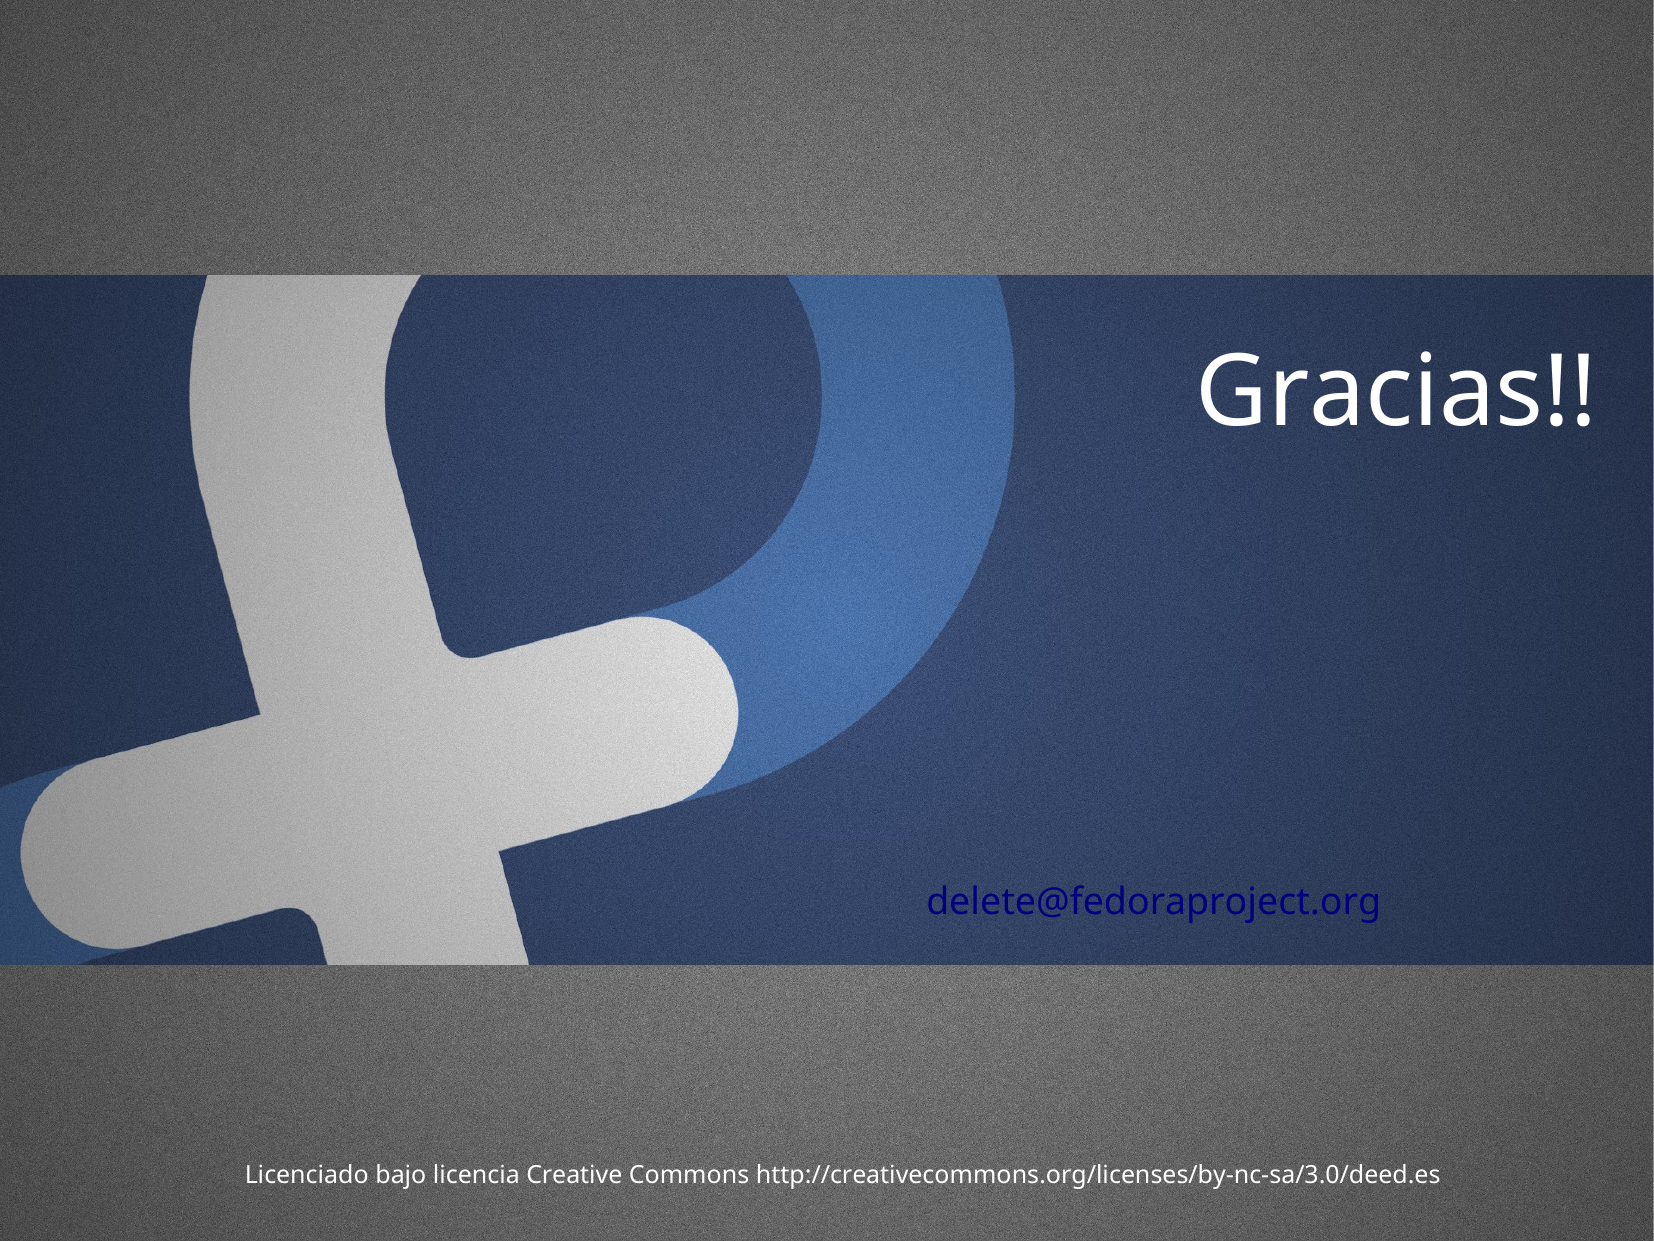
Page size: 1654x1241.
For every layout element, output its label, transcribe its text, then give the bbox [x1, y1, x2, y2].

text_box delete@fedoraproject.org [911, 869, 1621, 1017]
text_box Licenciado bajo licencia Creative Commons http://creativecommons.org/licenses/by-nc-sa/3.0/deed.es [74, 1126, 1613, 1197]
text_box Gracias!! [22, 330, 1598, 448]
picture [0, 0, 1654, 1241]
